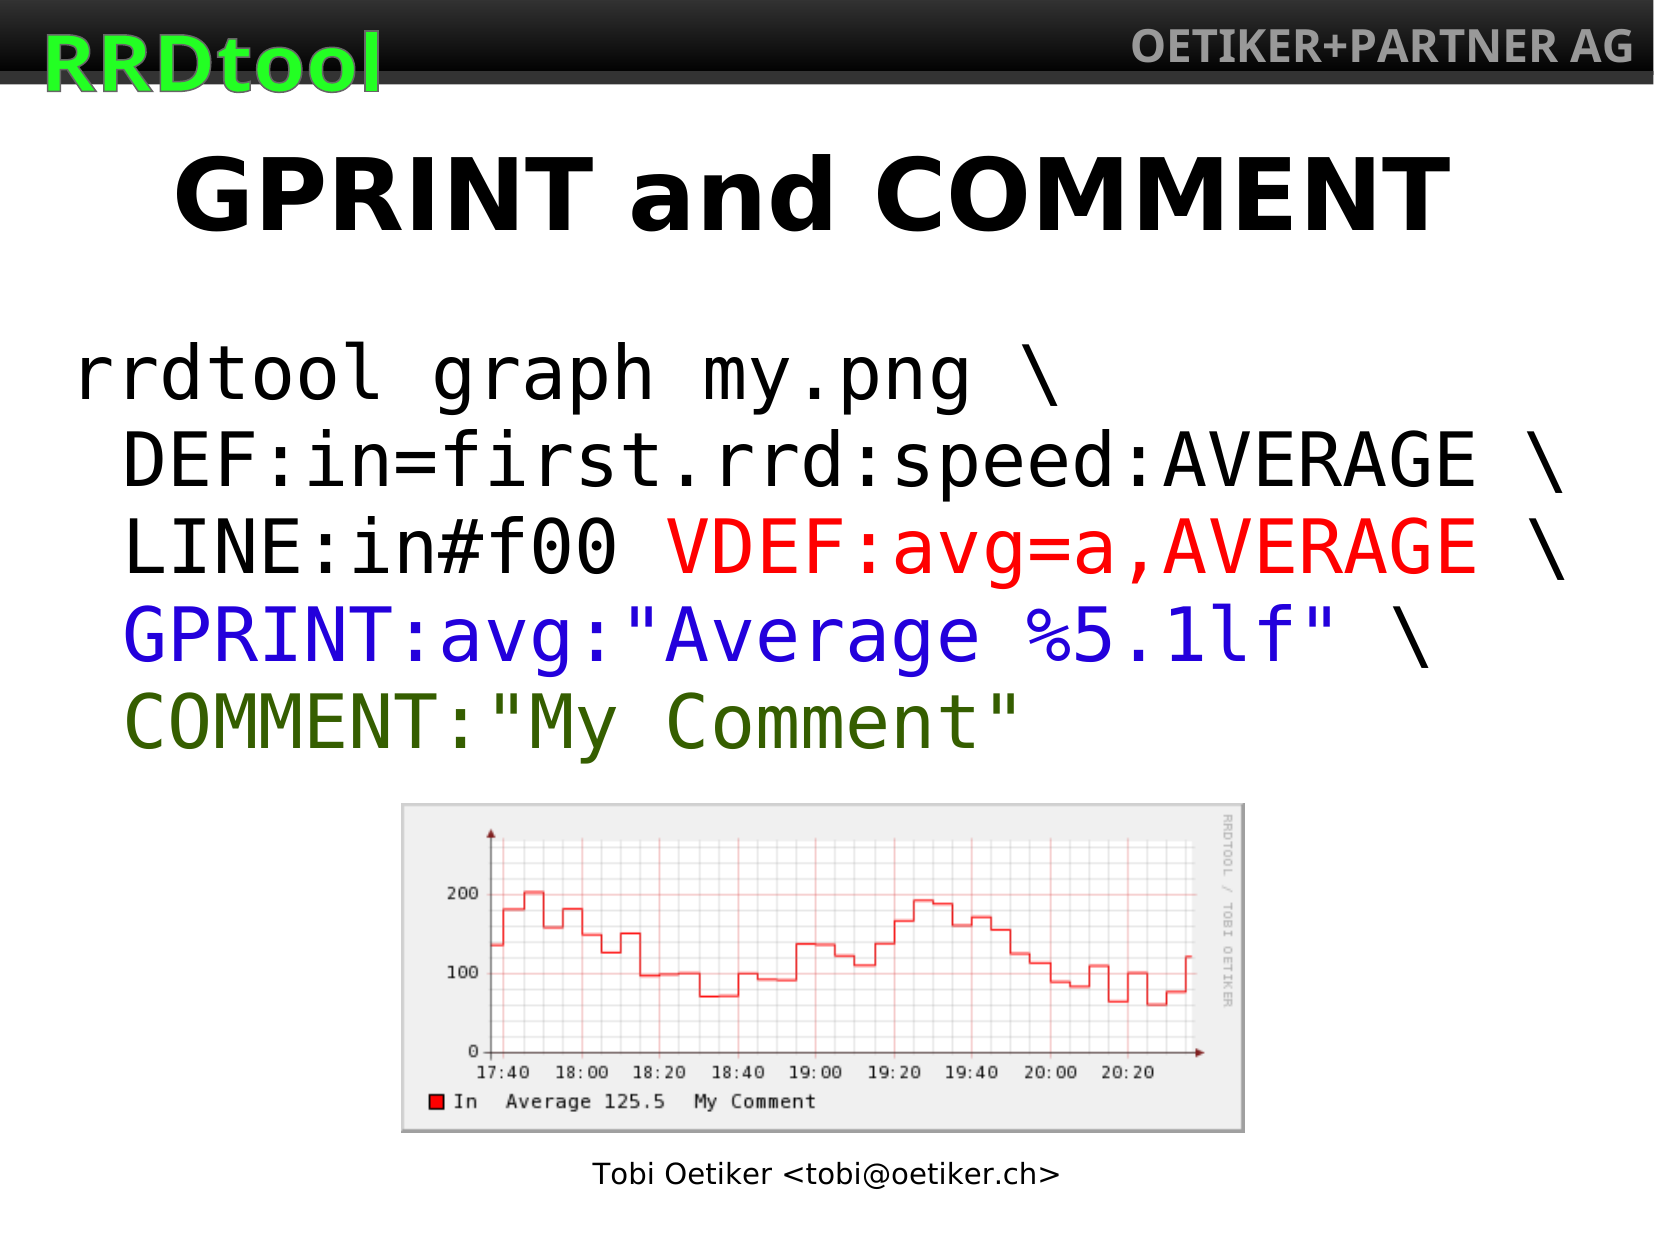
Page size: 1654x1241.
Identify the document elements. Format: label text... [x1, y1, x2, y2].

title GPRINT and COMMENT [43, 137, 1582, 287]
list rrdtool graph my.png \ DEF:in=first.rrd:speed:AVERAGE \ LINE:in#f00 VDEF:avg=a,AVERAGE \ GPRINT:avg:"Average %5.1lf" \ COMMENT:"My Comment" [83, 329, 1571, 1099]
picture [401, 803, 1245, 1133]
